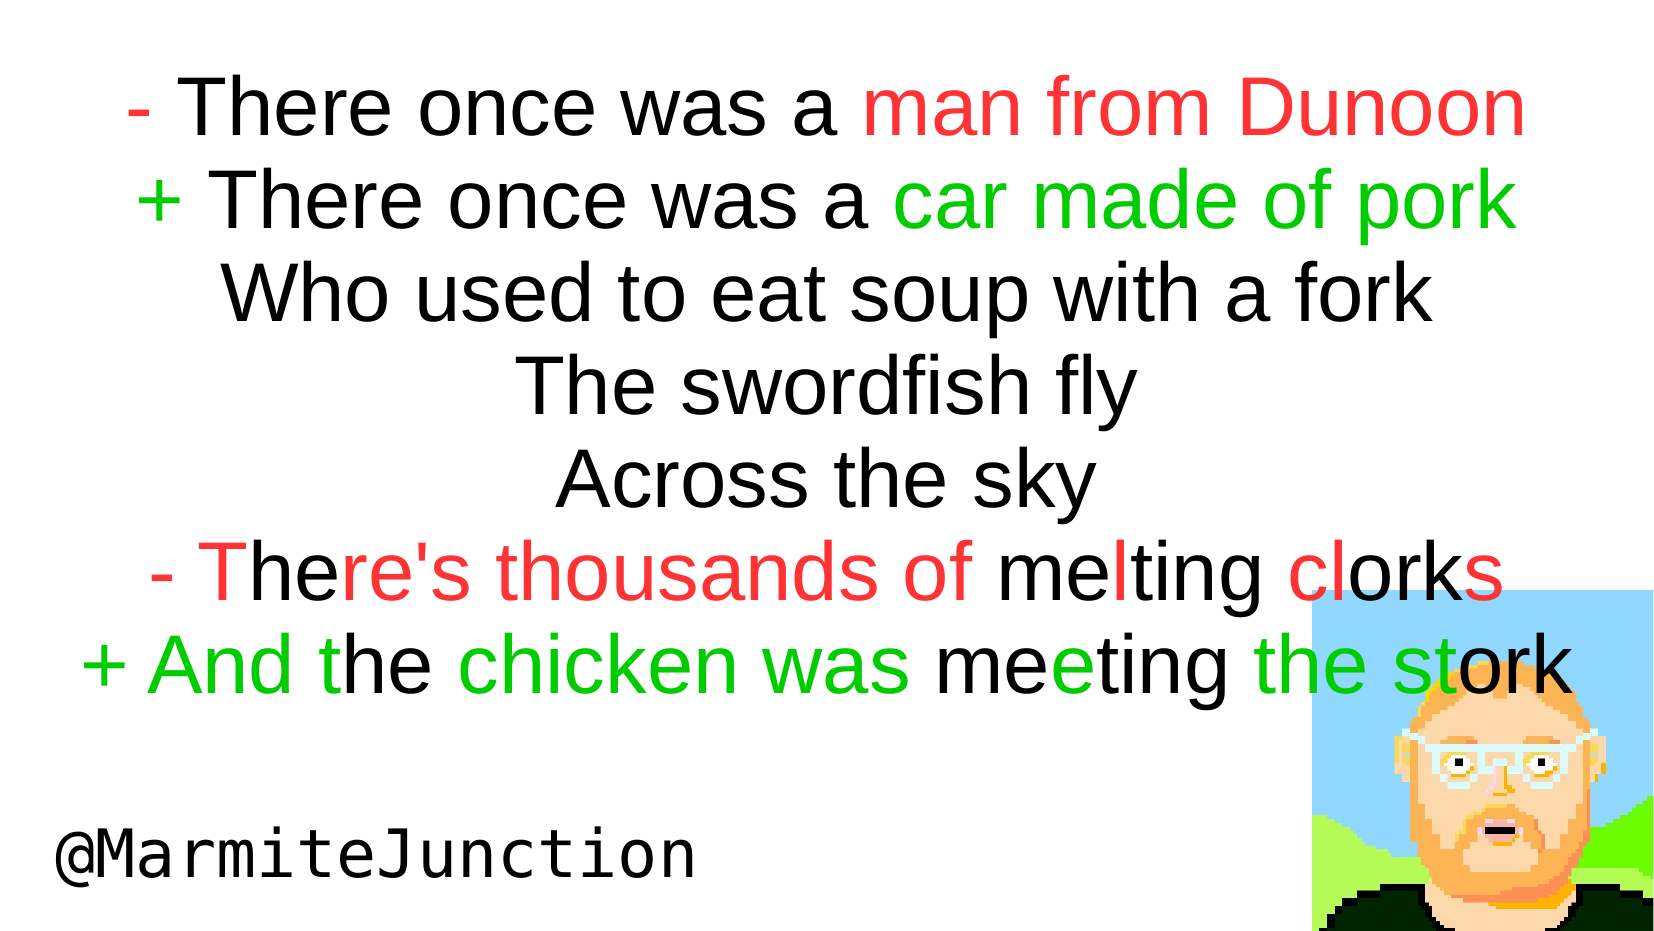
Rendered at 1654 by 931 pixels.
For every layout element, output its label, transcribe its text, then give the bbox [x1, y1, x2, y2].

text_box @MarmiteJunction [40, 808, 715, 901]
picture [1312, 721, 1654, 931]
text_box - There once was a man from Dunoon + There once was a car made of pork Who used to eat soup with a fork The swordfish fly Across the sky - There's thousands of melting clorks + And the chicken was meeting the stork [0, 52, 1654, 721]
